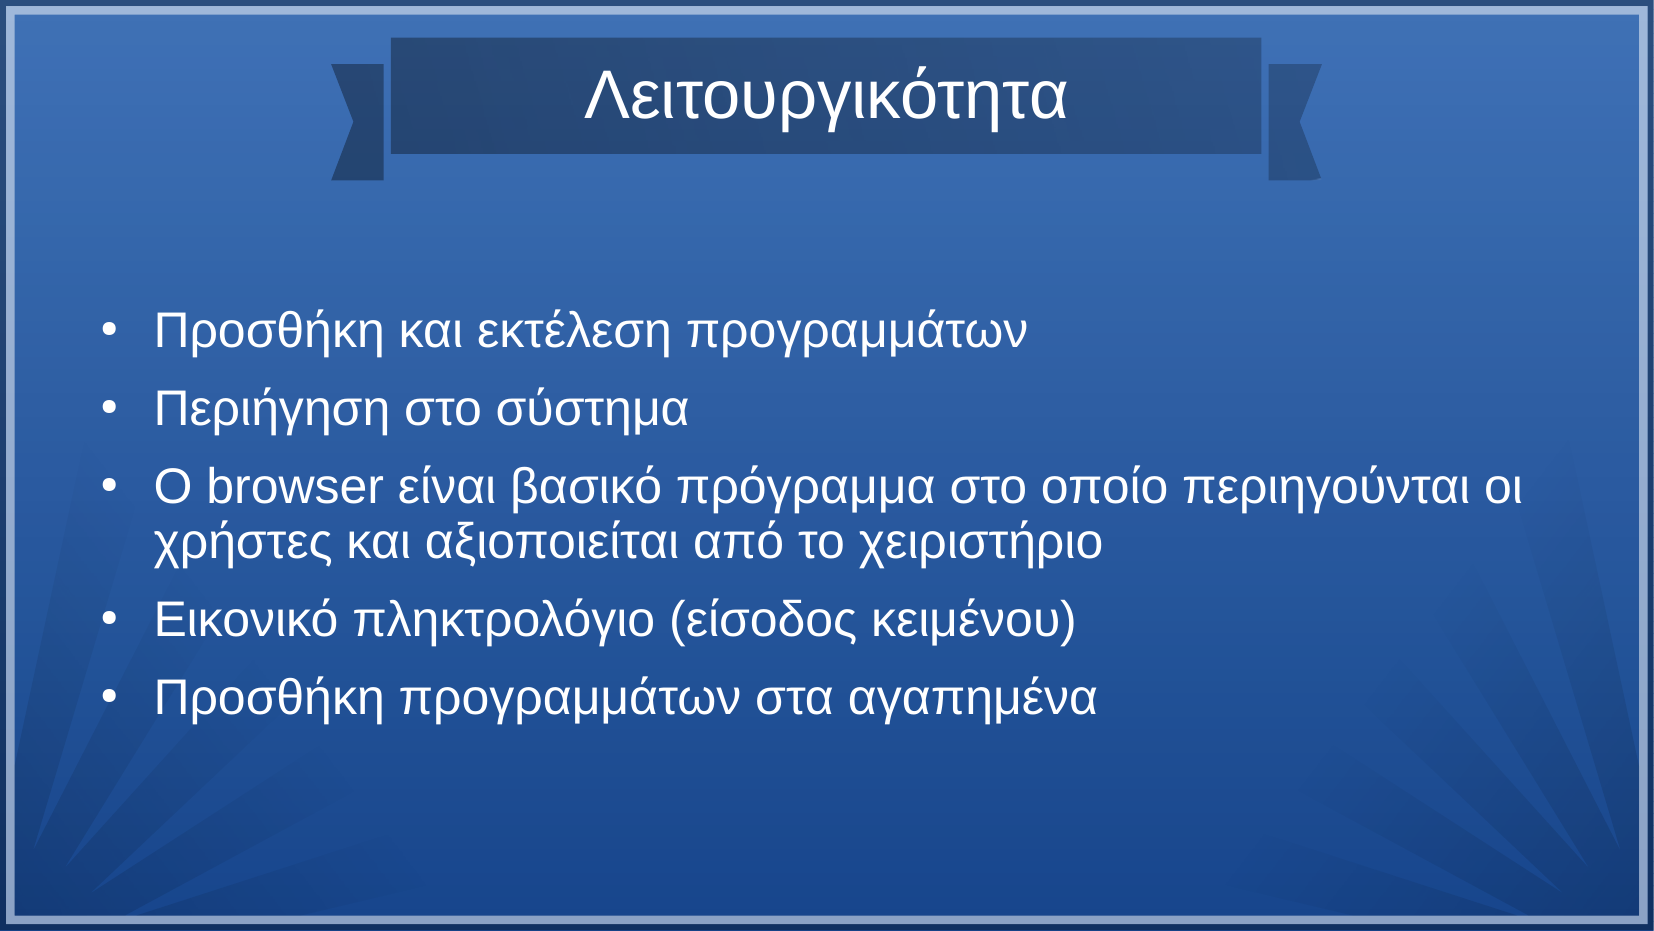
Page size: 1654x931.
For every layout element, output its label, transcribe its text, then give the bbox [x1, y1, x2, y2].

list Προσθήκη και εκτέλεση προγραμμάτων Περιήγηση στο σύστημα Ο browser είναι βασικό πρόγραμμα στο οποίο περιηγούνται οι χρήστες και αξιοποιείται από το χειριστήριο Εικονικό πληκτρολόγιο (είσοδος κειμένου) Προσθήκη προγραμμάτων στα αγαπημένα [82, 224, 1571, 848]
title Λειτουργικότητα [389, 35, 1264, 154]
